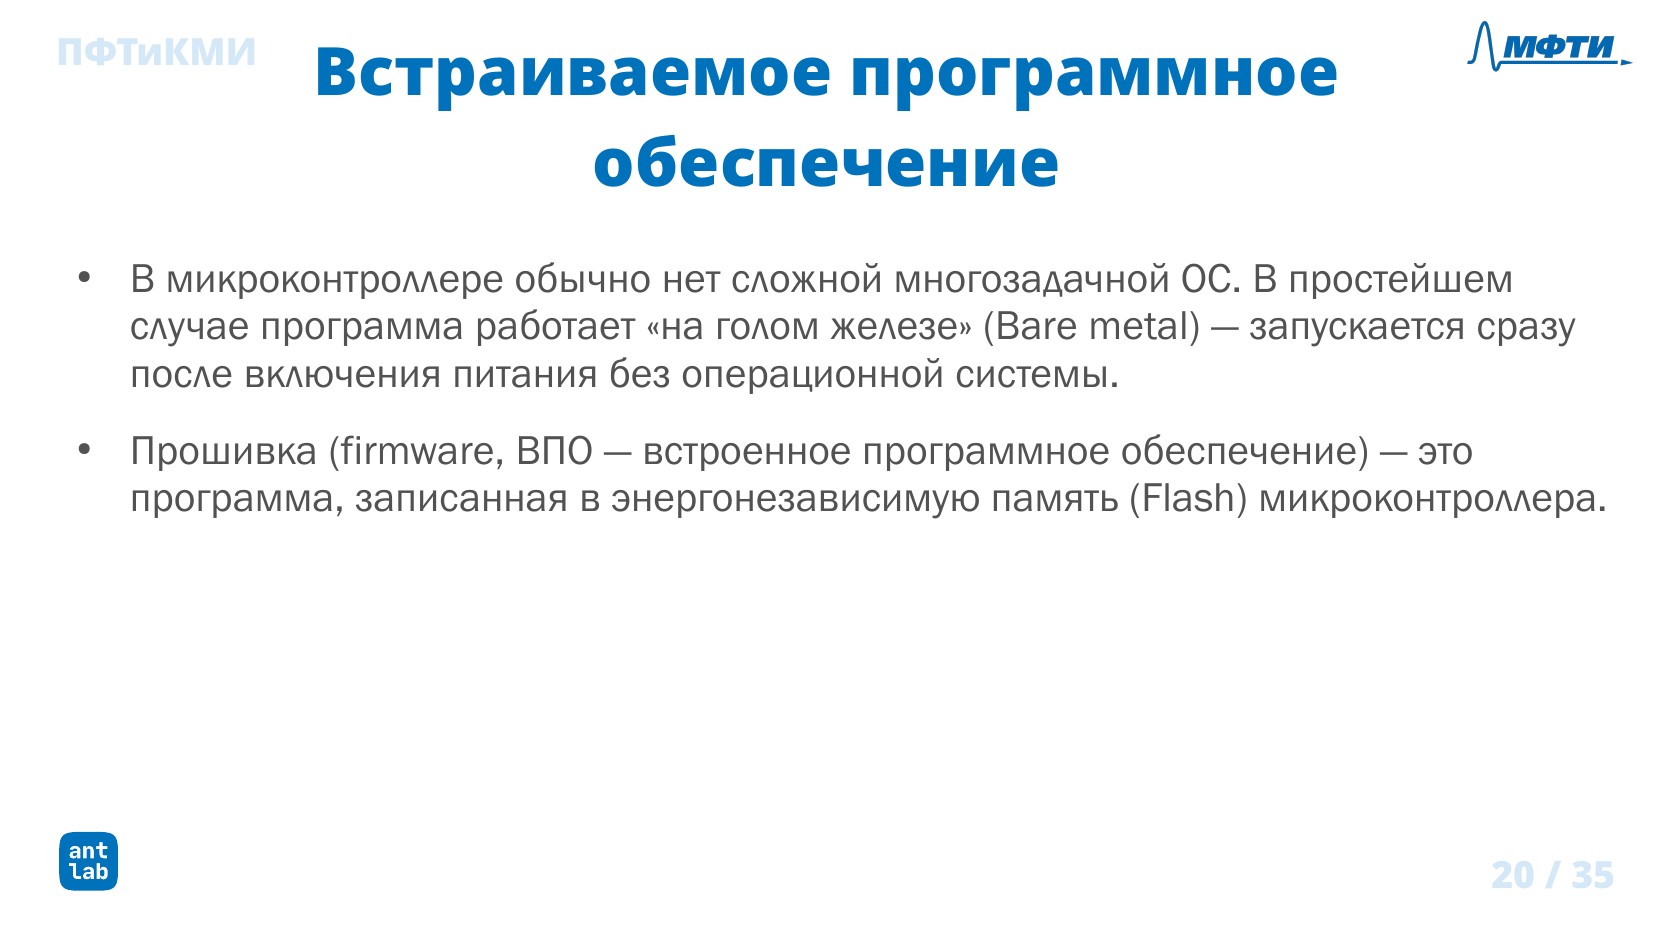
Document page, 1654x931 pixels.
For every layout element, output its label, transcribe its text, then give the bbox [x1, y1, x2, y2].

picture [1446, 0, 1654, 93]
list В микроконтроллере обычно нет сложной многозадачной ОС. В простейшем случае программа работает «на голом железе» (Bare metal) — запускается сразу после включения питания без операционной системы. Прошивка (firmware, ВПО — встроенное программное обеспечение) — это программа, записанная в энергонезависимую память (Flash) микроконтроллера. [59, 177, 1625, 827]
title Встраиваемое программное обеспечение [82, 20, 1571, 177]
